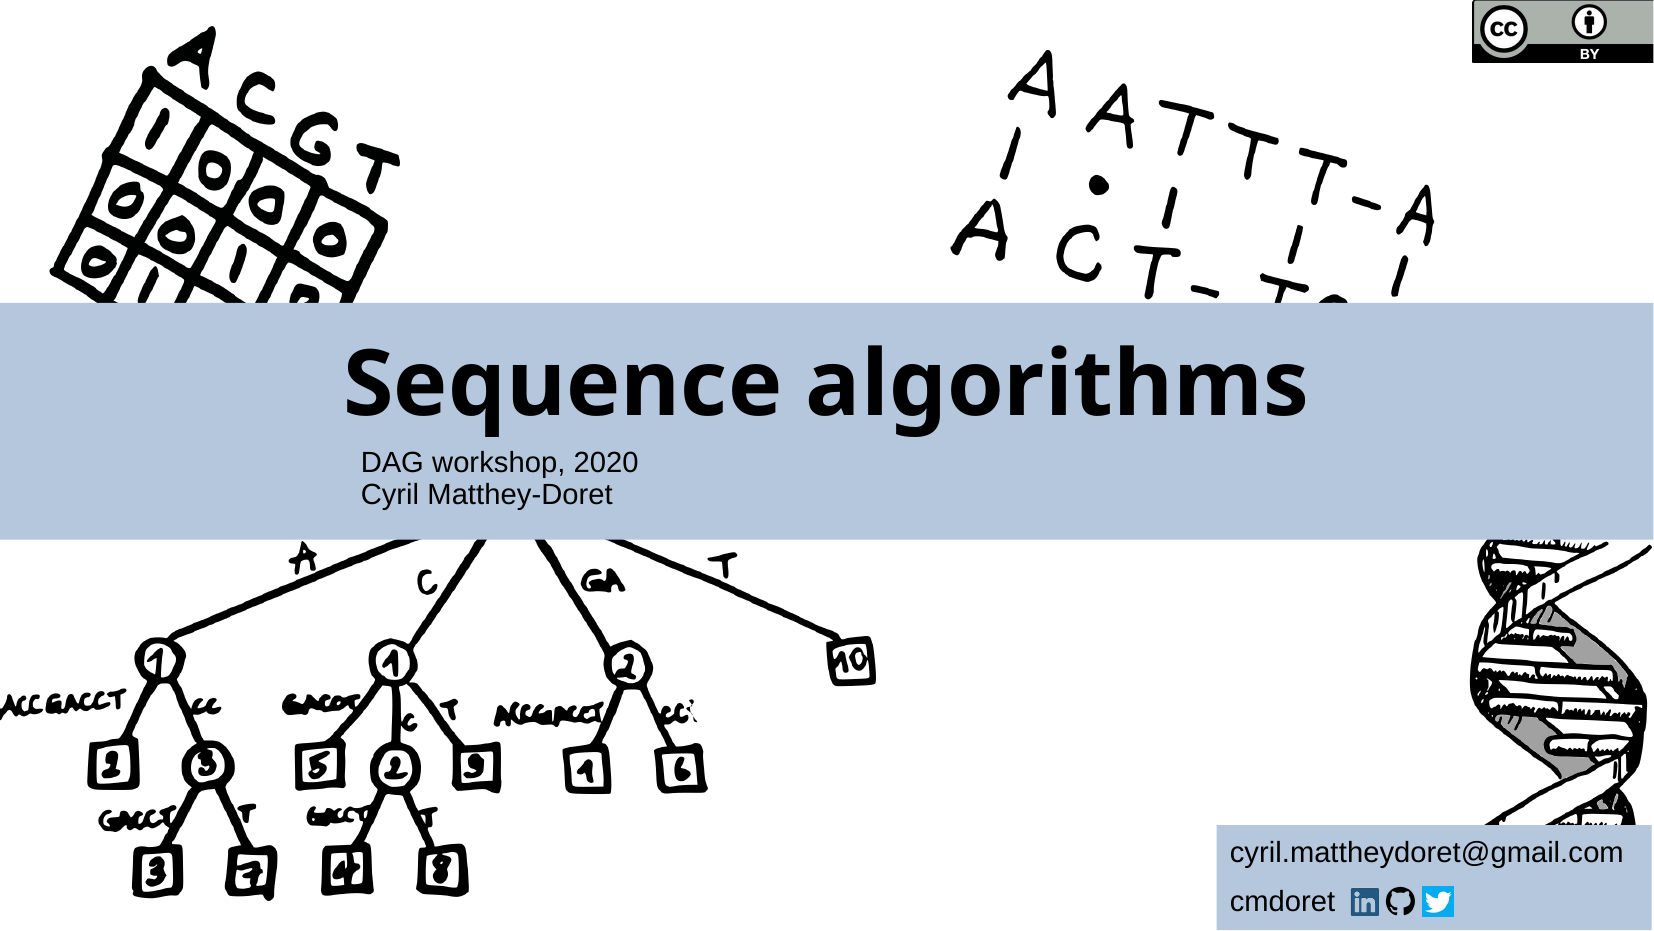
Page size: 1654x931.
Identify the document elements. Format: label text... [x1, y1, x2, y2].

text_box [0, 302, 1654, 540]
picture [1383, 884, 1419, 920]
picture [0, 0, 1654, 302]
text_box [1216, 925, 1652, 931]
picture [1426, 892, 1450, 912]
title Sequence algorithms [82, 302, 1571, 459]
text_box DAG workshop, 2020 Cyril Matthey-Doret [346, 438, 782, 519]
text_box cyril.mattheydoret@gmail.com cmdoret [1215, 795, 1654, 925]
picture [1350, 887, 1379, 916]
picture [0, 540, 1652, 901]
